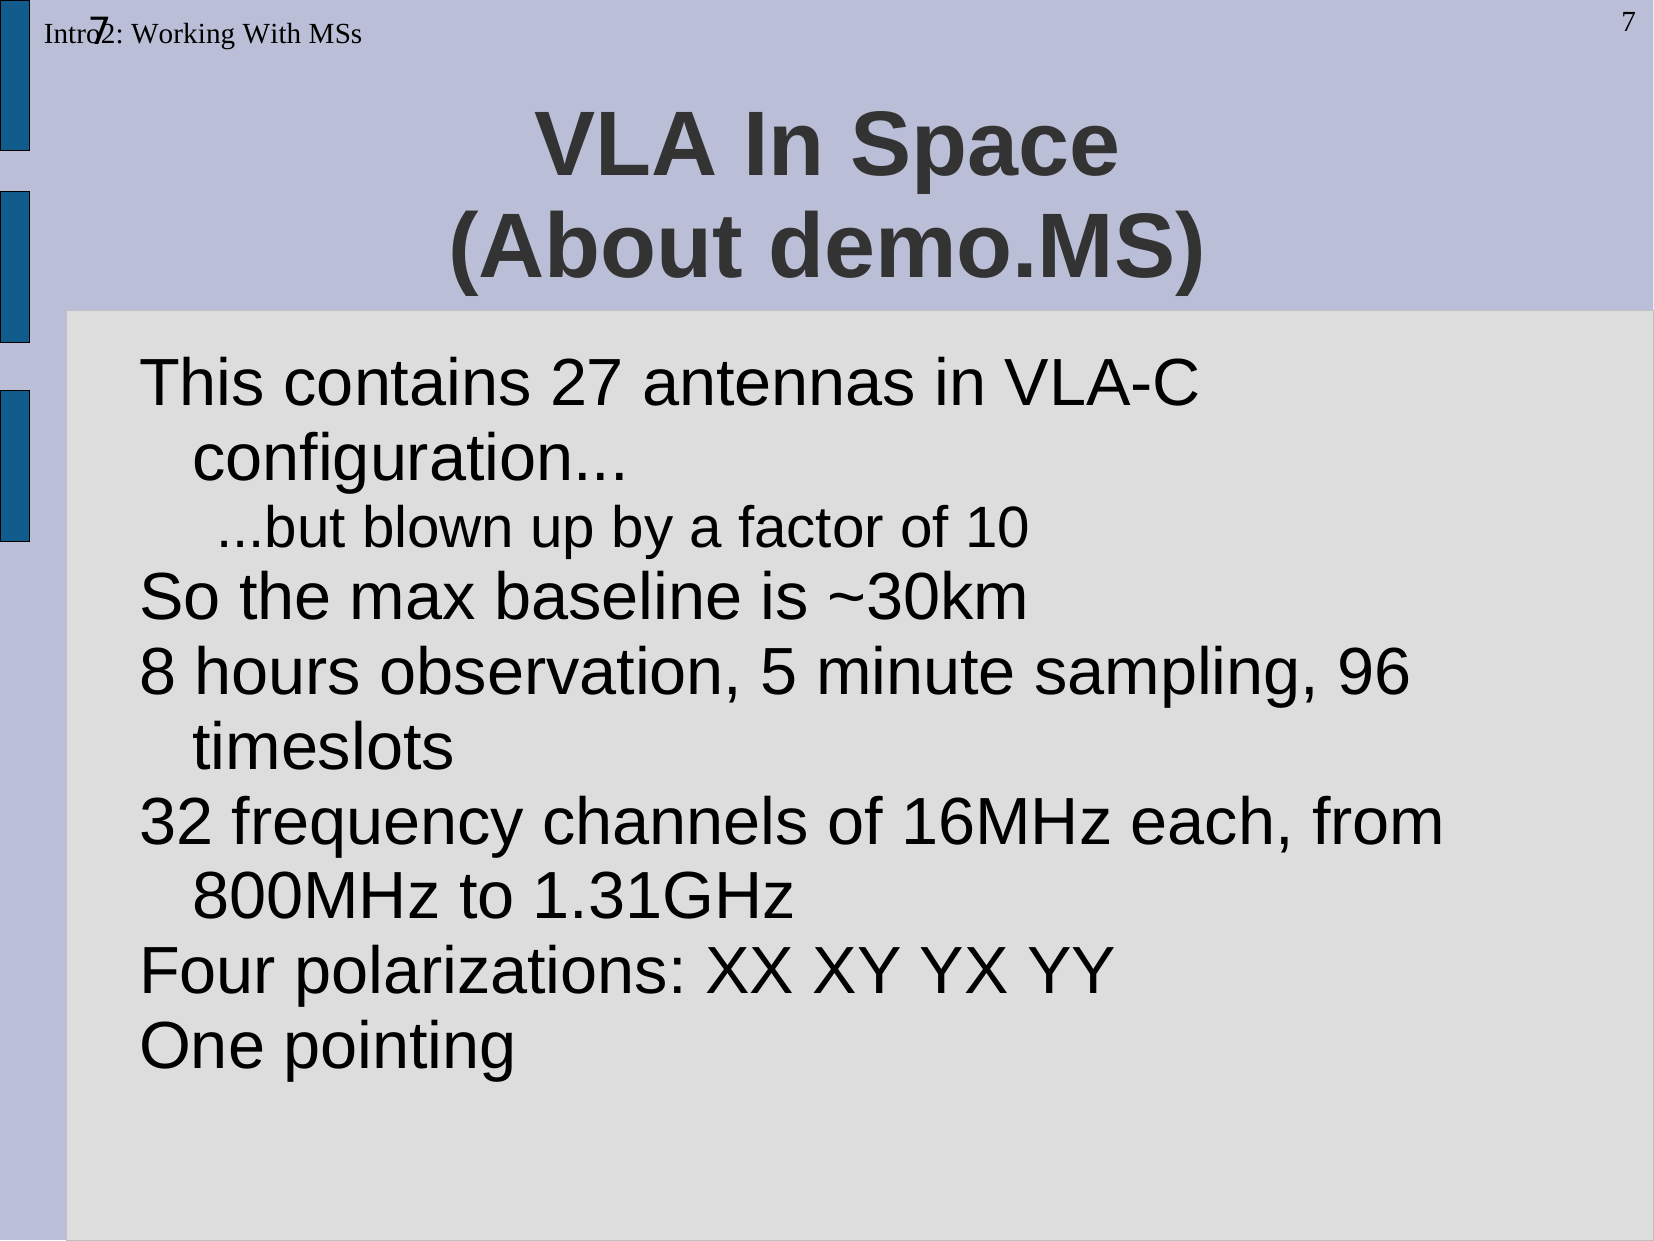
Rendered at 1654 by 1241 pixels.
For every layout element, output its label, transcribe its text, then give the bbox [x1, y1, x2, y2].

title VLA In Space (About demo.MS) [121, 87, 1534, 302]
text_box <number> [75, 2, 310, 76]
list This contains 27 antennas in VLA-C configuration... ...but blown up by a factor of 10 So the max baseline is ~30km 8 hours observation, 5 minute sampling, 96 timeslots 32 frequency channels of 16MHz each, from 800MHz to 1.31GHz Four polarizations: XX XY YX YY One pointing [121, 344, 1534, 1176]
